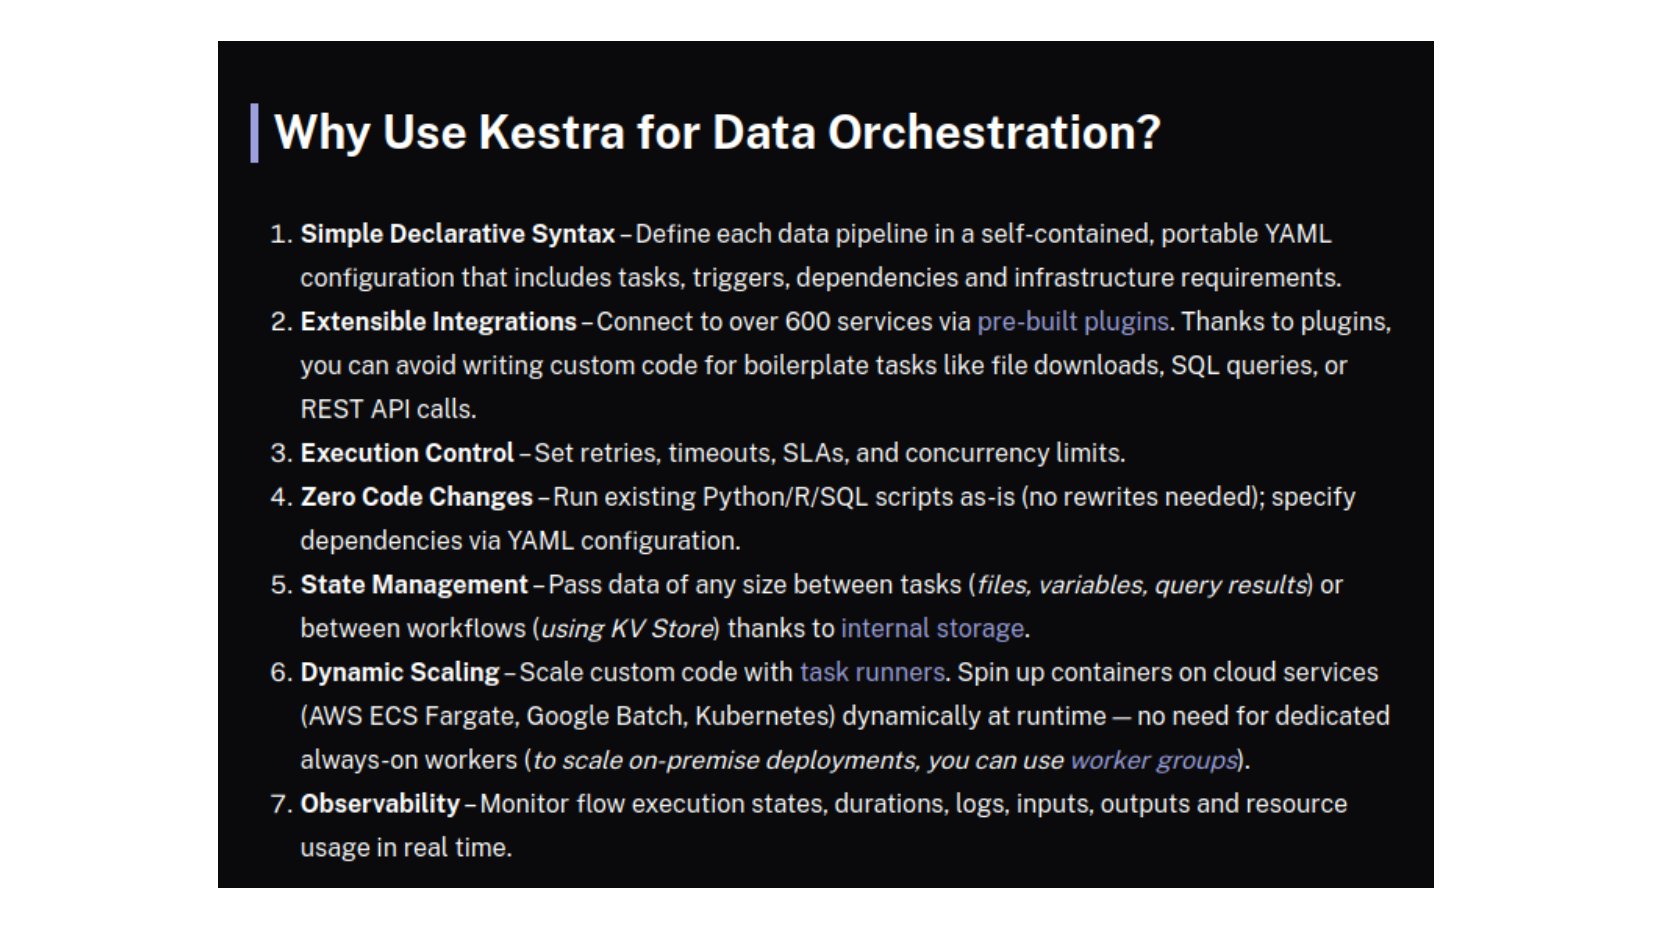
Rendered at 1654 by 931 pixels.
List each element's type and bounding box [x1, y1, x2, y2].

picture [218, 41, 1434, 888]
